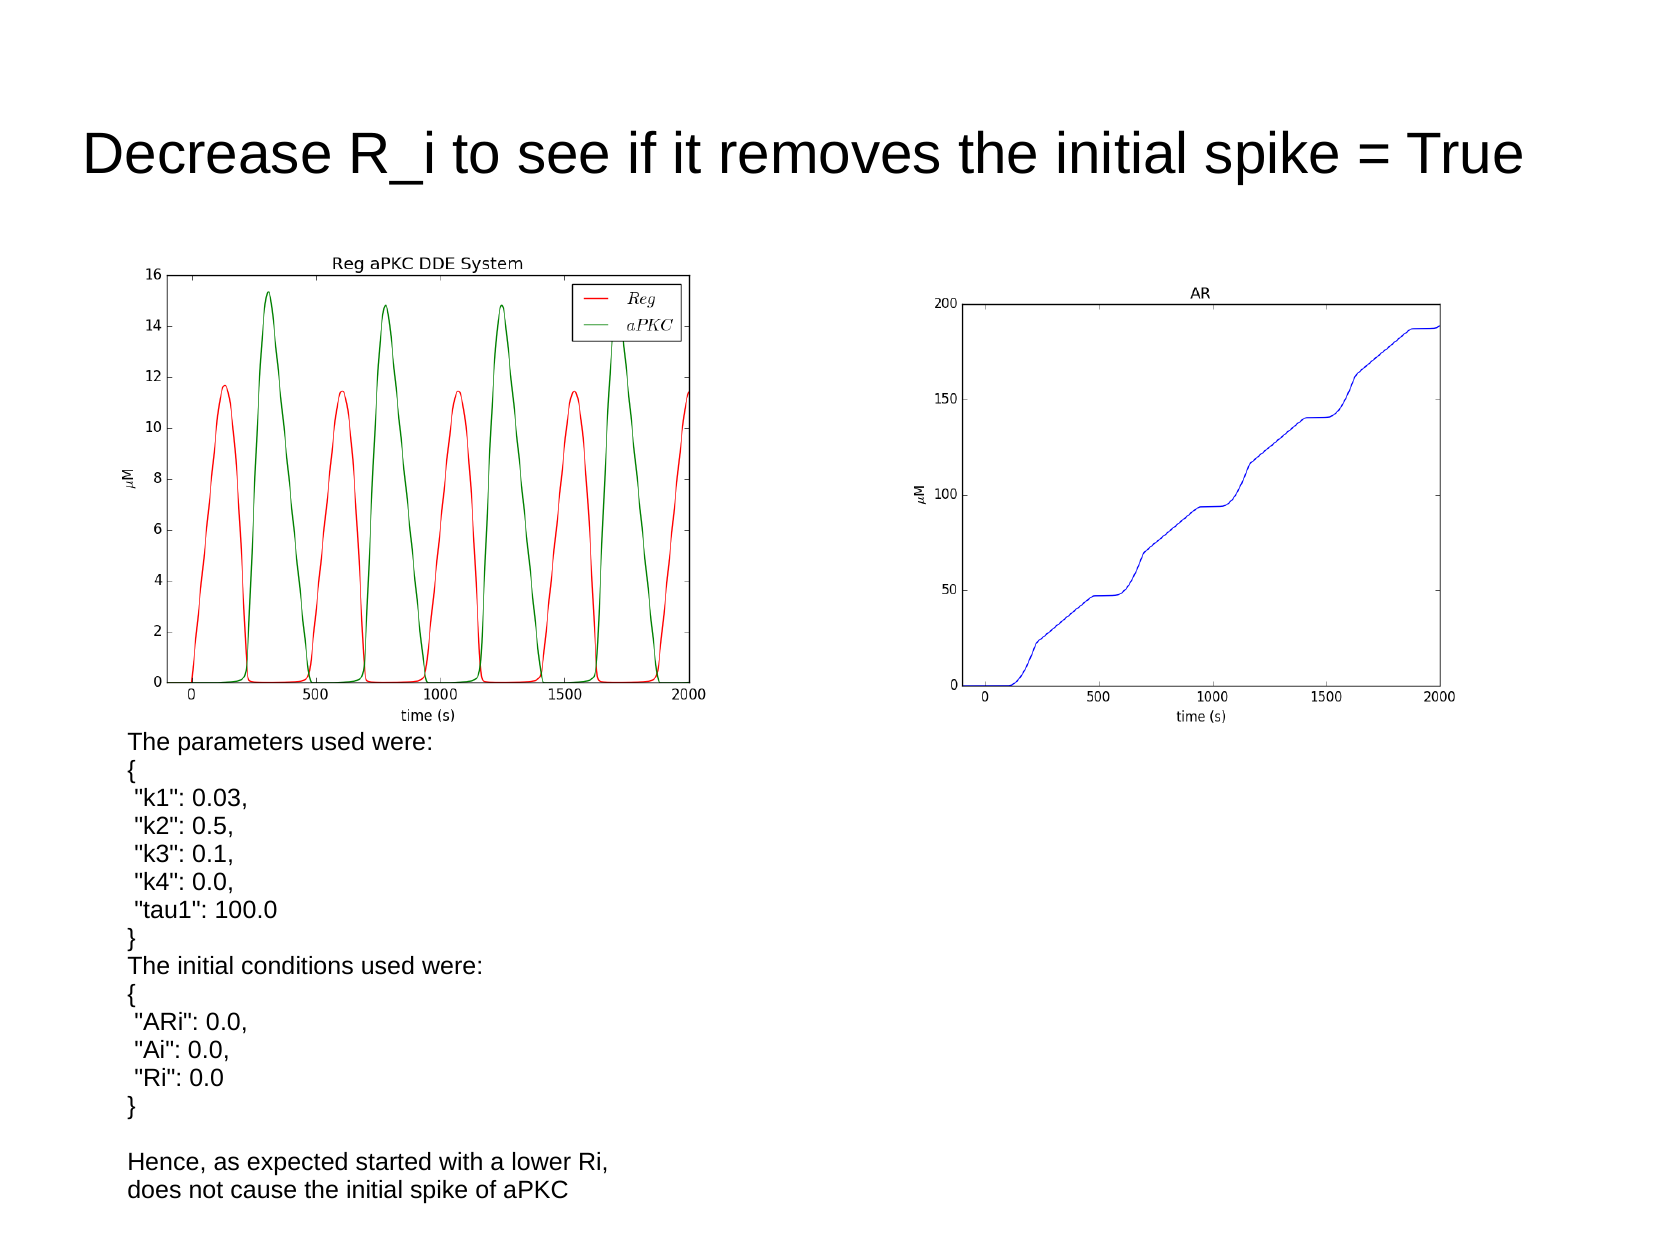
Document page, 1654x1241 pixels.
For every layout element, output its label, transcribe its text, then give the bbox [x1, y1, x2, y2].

text_box The parameters used were: { "k1": 0.03, "k2": 0.5, "k3": 0.1, "k4": 0.0, "tau1": 100.0 } The initial conditions used were: { "ARi": 0.0, "Ai": 0.0, "Ri": 0.0 } Hence, as expected started with a lower Ri, does not cause the initial spike of aPKC [112, 720, 686, 1241]
picture [82, 224, 756, 733]
picture [885, 256, 1501, 733]
title Decrease R_i to see if it removes the initial spike = True [82, 49, 1571, 257]
